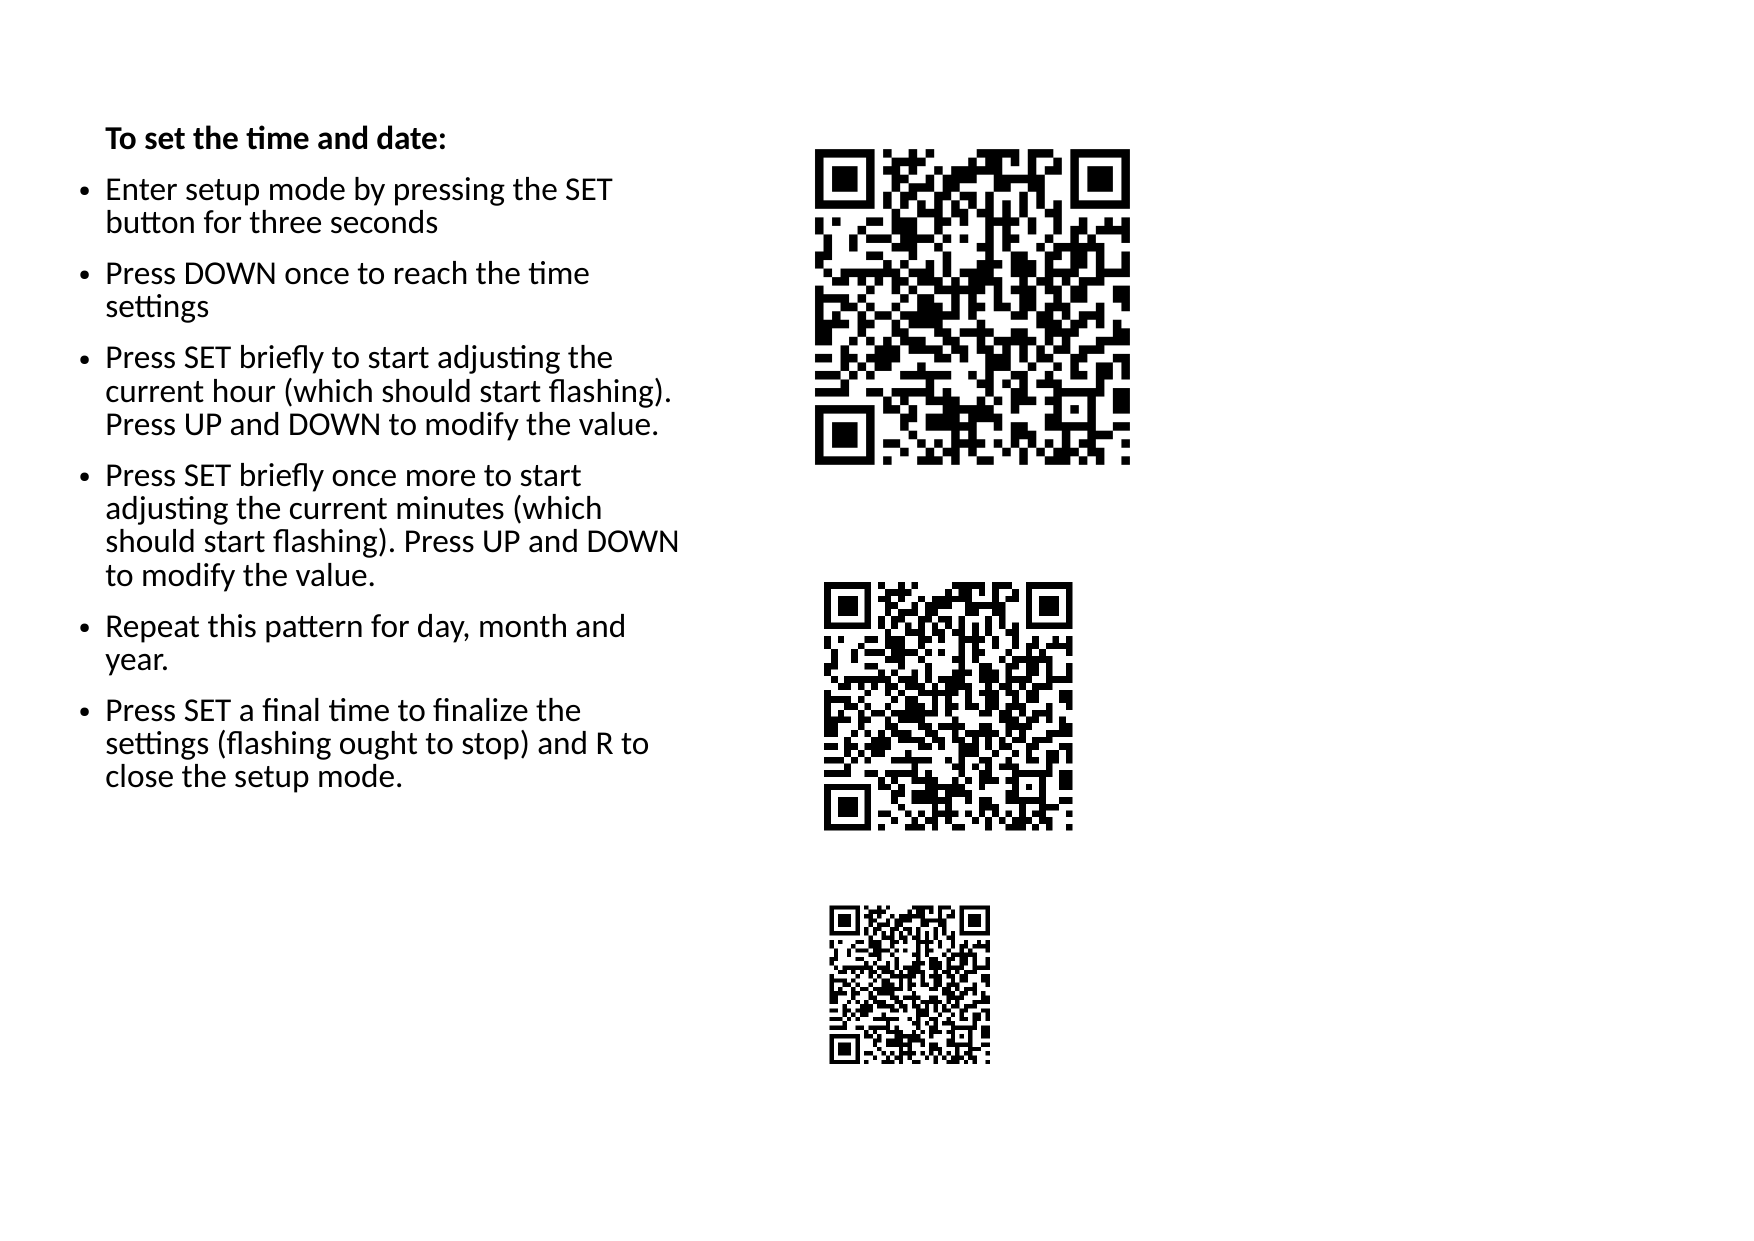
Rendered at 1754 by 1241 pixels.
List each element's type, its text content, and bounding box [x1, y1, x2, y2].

picture [781, 115, 1164, 499]
picture [797, 555, 1099, 857]
list To set the time and date: Enter setup mode by pressing the SET button for three seconds Press DOWN once to reach the time settings Press SET briefly to start adjusting the current hour (which should start flashing). Press UP and DOWN to modify the value. Press SET briefly once more to start adjusting the current minutes (which should start flashing). Press UP and DOWN to modify the value. Repeat this pattern for day, month and year. Press SET a final time to finalize the settings (flashing ought to stop) and R to close the setup mode. [69, 124, 689, 807]
picture [812, 888, 1007, 1081]
